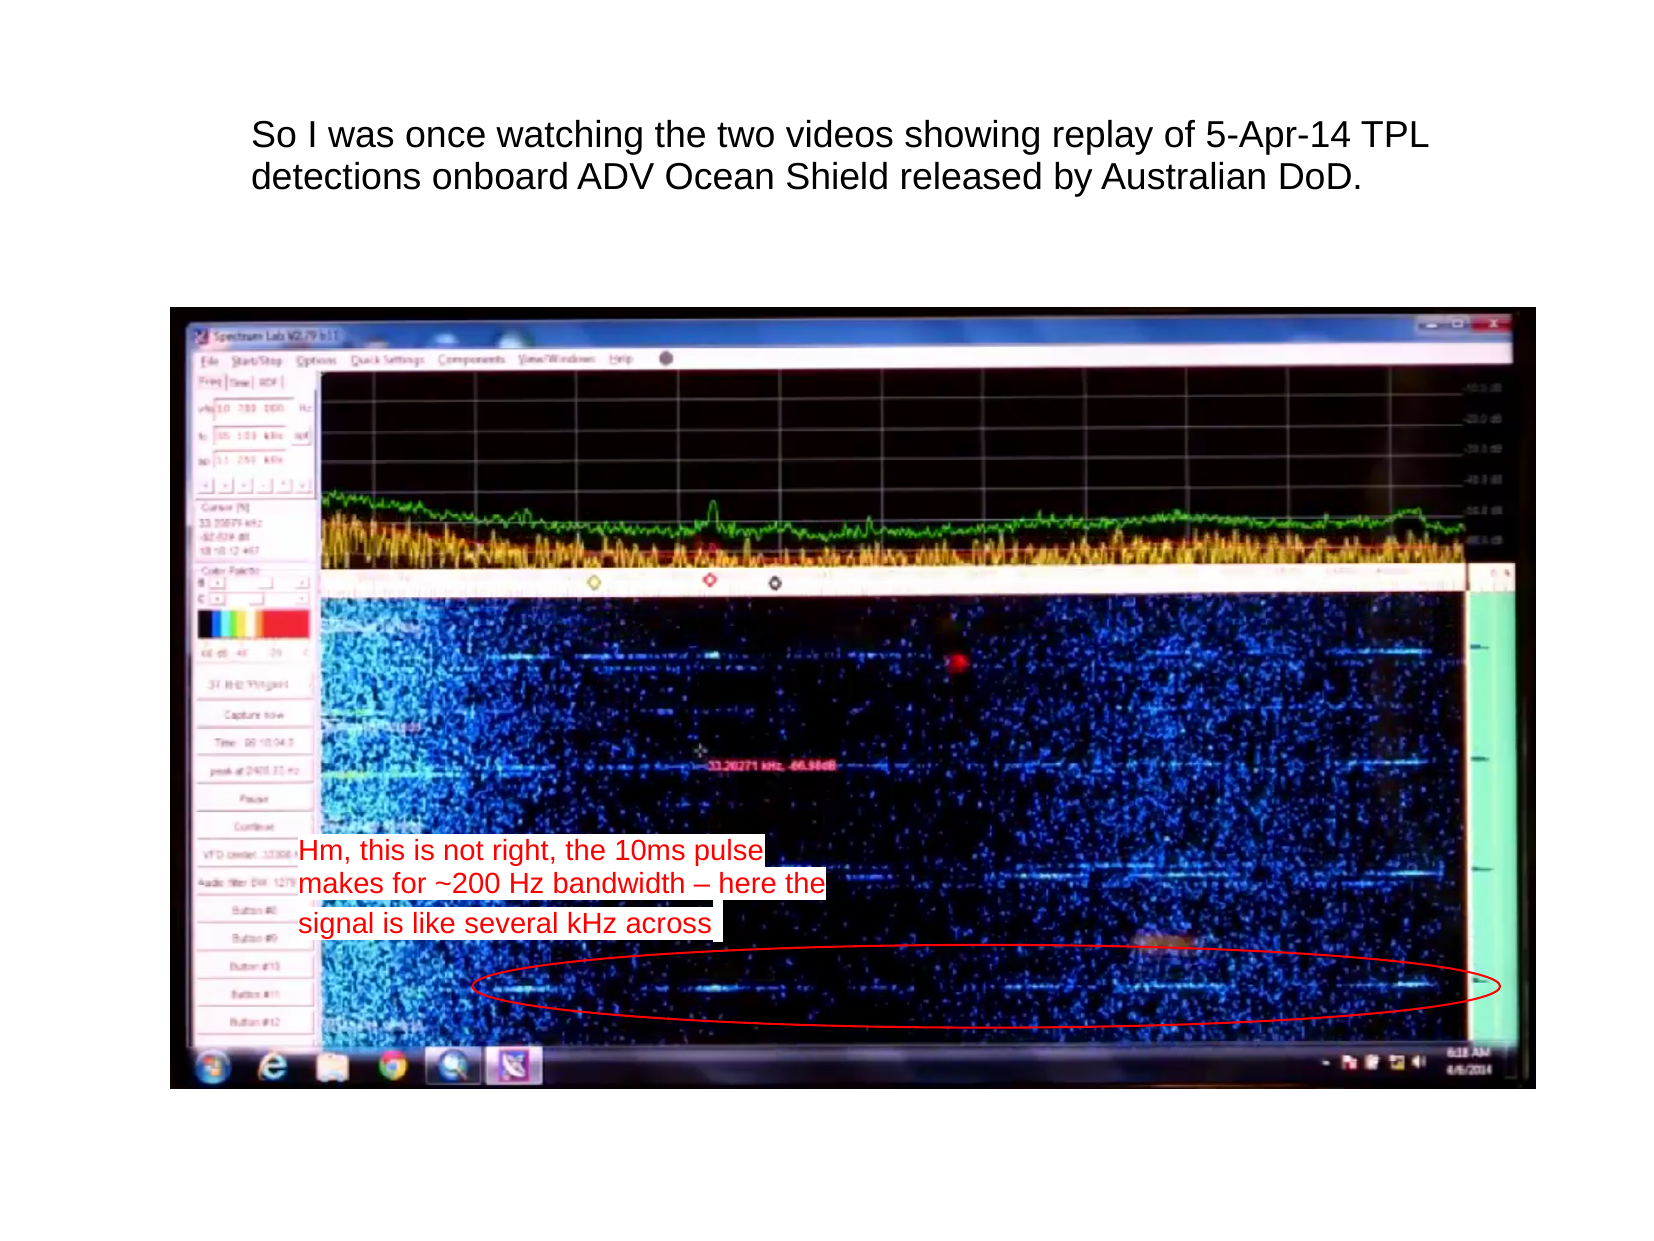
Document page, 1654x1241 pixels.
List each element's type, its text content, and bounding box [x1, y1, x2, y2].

picture [170, 307, 1536, 1089]
text_box So I was once watching the two videos showing replay of 5-Apr-14 TPL detections onboard ADV Ocean Shield released by Australian DoD. [236, 106, 1548, 206]
text_box Hm, this is not right, the 10ms pulse makes for ~200 Hz bandwidth – here the signal is like several kHz across [283, 826, 863, 950]
text_box [472, 944, 1501, 1028]
